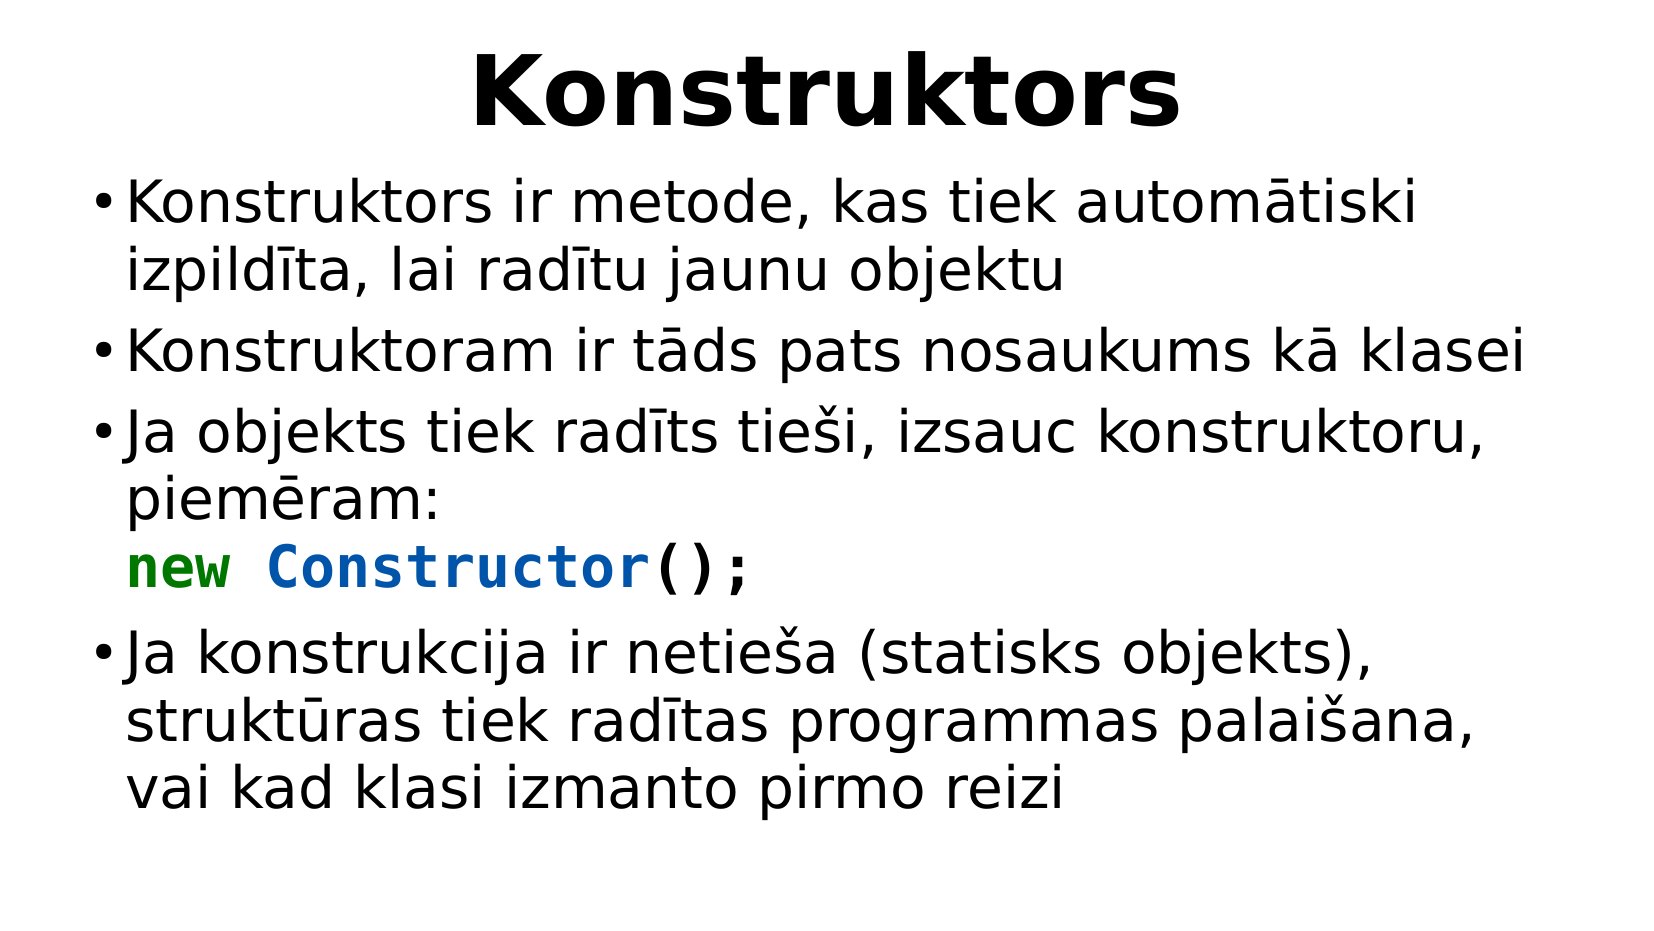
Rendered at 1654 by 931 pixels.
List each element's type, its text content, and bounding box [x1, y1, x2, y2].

title Konstruktors [82, 34, 1571, 149]
list Konstruktors ir metode, kas tiek automātiski izpildīta, lai radītu jaunu objektu Konstruktoram ir tāds pats nosaukums kā klasei Ja objekts tiek radīts tieši, izsauc konstruktoru, piemēram: new Constructor(); Ja konstrukcija ir netieša (statisks objekts), struktūras tiek radītas programmas palaišana, vai kad klasi izmanto pirmo reizi [82, 168, 1538, 889]
